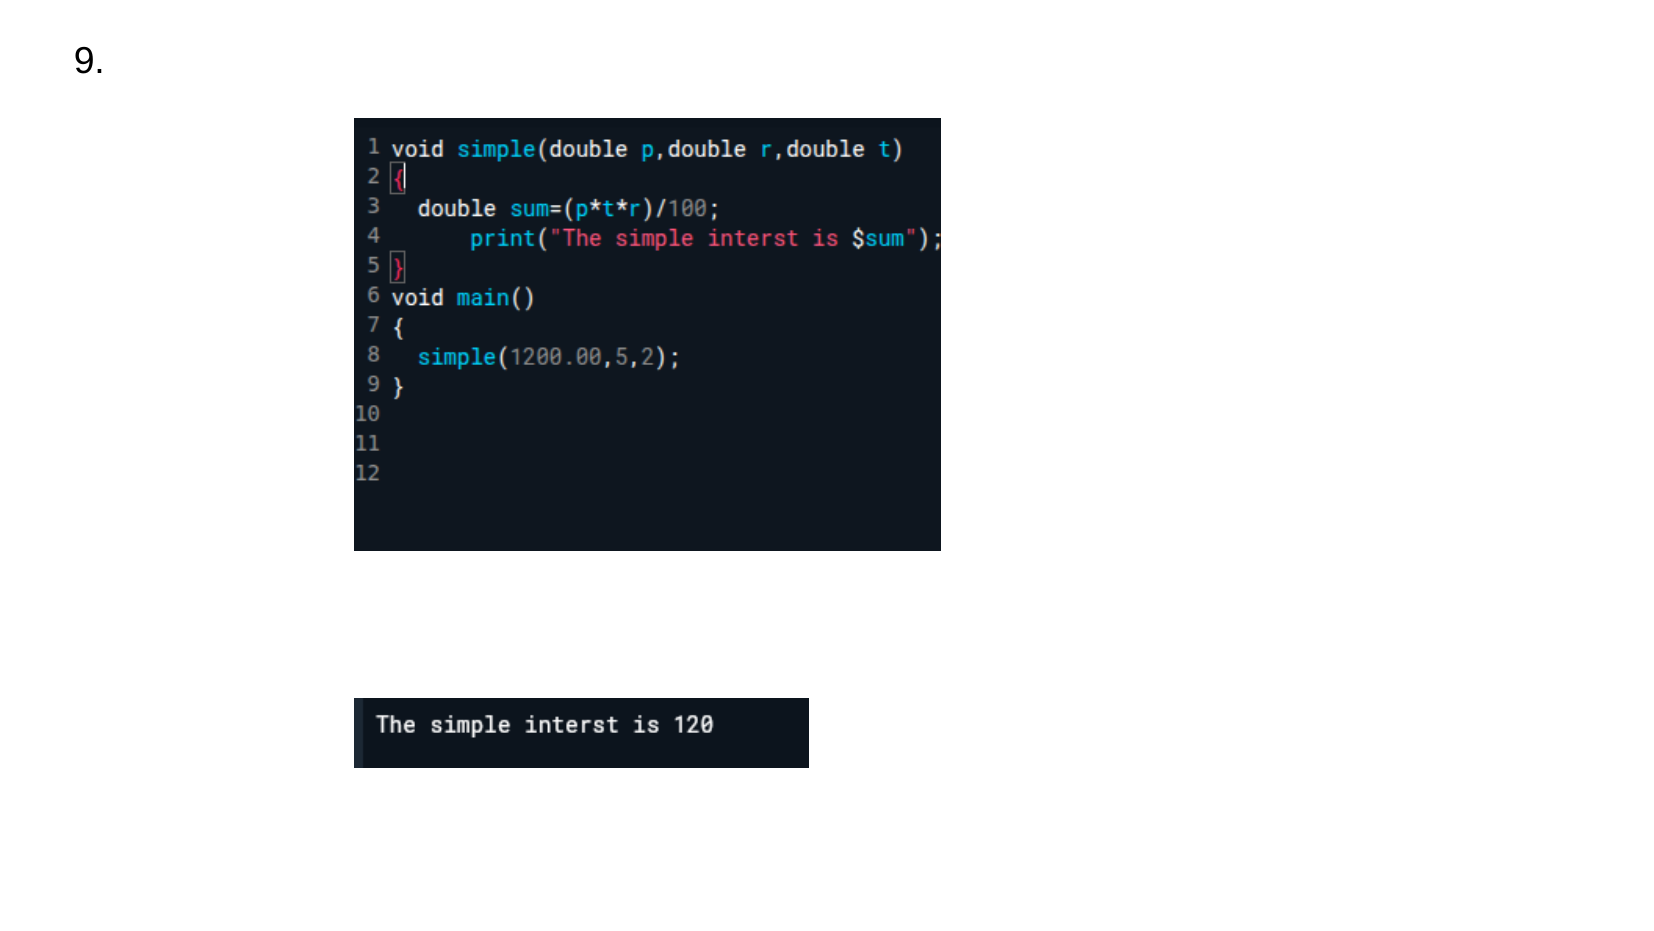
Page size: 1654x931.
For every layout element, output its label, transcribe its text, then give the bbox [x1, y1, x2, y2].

text_box 9. [59, 31, 120, 89]
picture [354, 698, 809, 768]
picture [354, 118, 941, 551]
